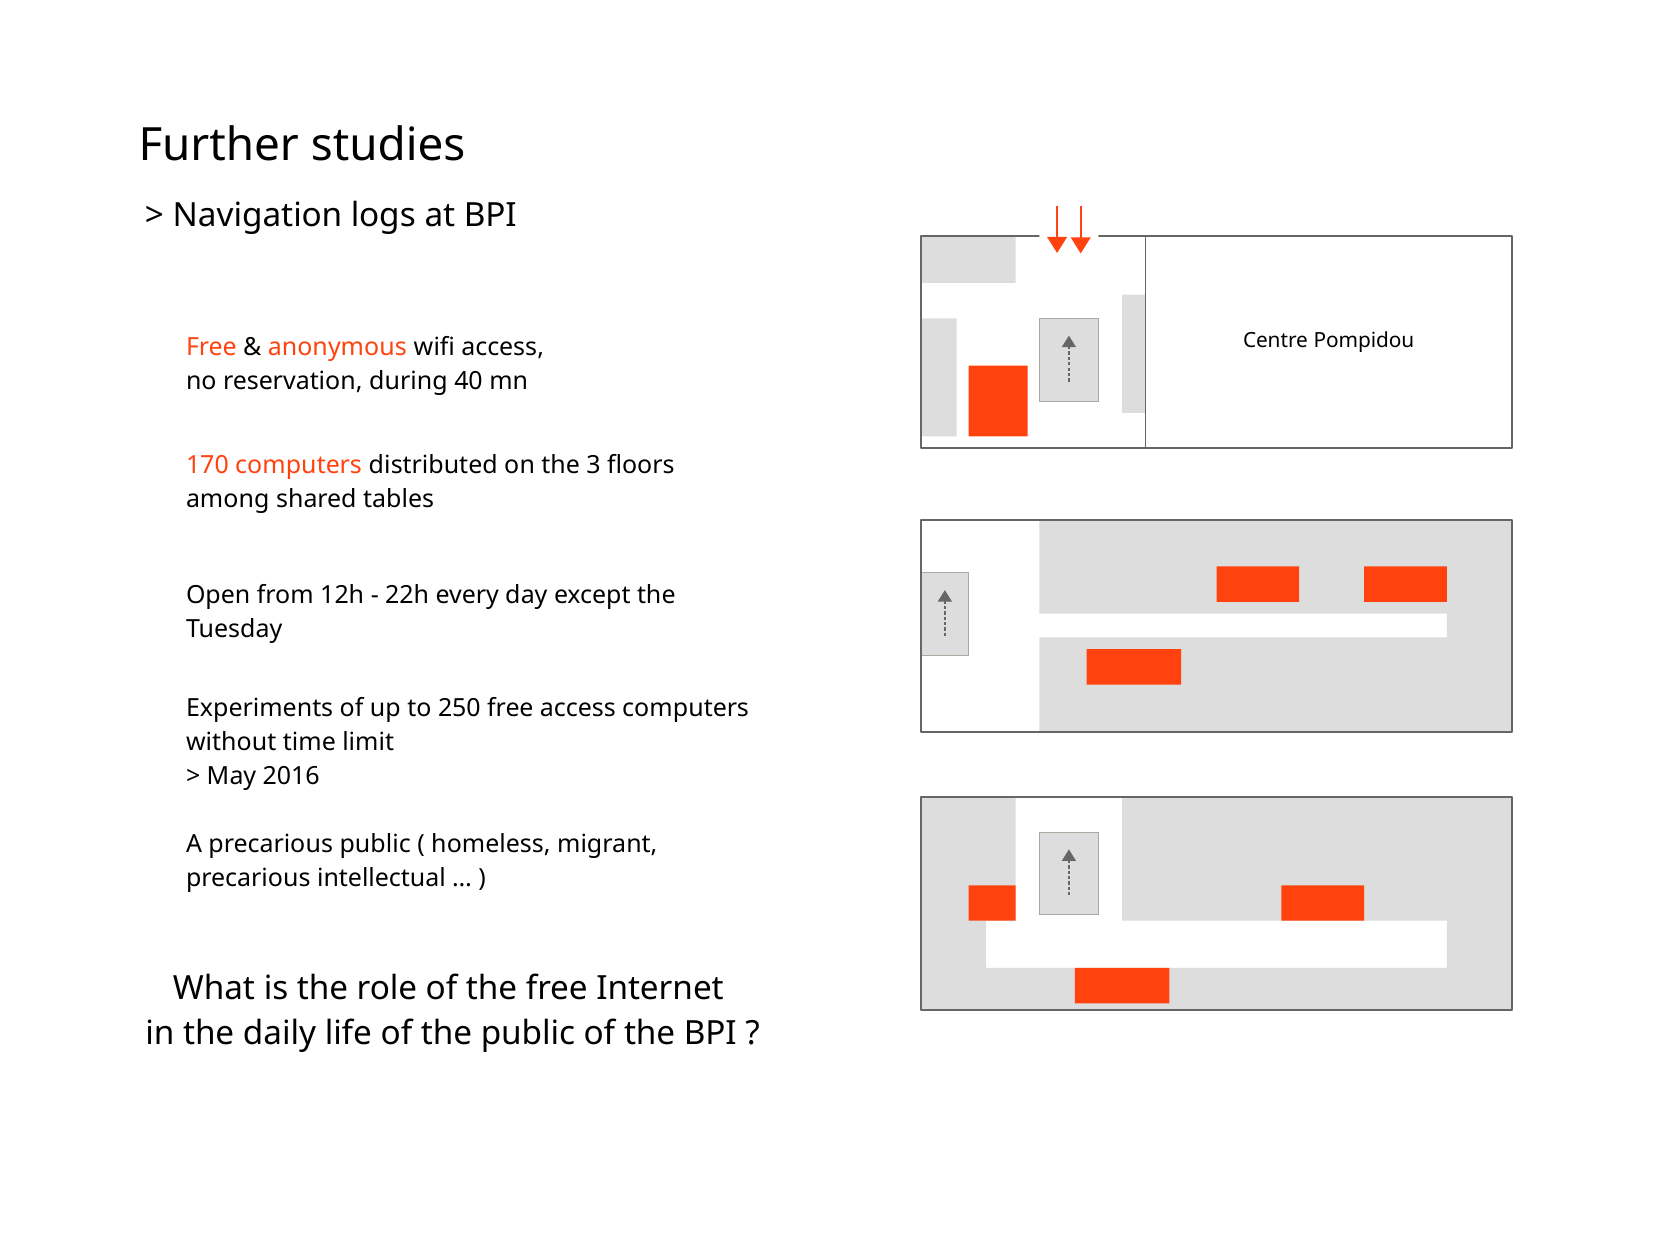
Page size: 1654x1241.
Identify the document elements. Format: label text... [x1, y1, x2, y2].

text_box [922, 572, 969, 656]
text_box Further studies [123, 118, 1489, 233]
text_box [922, 798, 1511, 1009]
text_box Free & anonymous wifi access, no reservation, during 40 mn [171, 321, 561, 426]
text_box [922, 318, 957, 437]
text_box [1122, 294, 1145, 413]
text_box Centre Pompidou [1228, 318, 1427, 358]
text_box [1039, 521, 1511, 731]
text_box What is the role of the free Internet in the daily life of the public of the BPI ? [130, 956, 807, 1051]
text_box [1039, 318, 1099, 402]
text_box [1039, 832, 1099, 915]
text_box > Navigation logs at BPI [130, 183, 521, 238]
text_box Experiments of up to 250 free access computers without time limit > May 2016 A precarious public ( homeless, migrant, precarious intellectual … ) [171, 682, 939, 904]
text_box [968, 365, 1028, 437]
text_box [1039, 200, 1099, 283]
text_box 170 computers distributed on the 3 floors among shared tables [171, 439, 681, 544]
text_box [922, 237, 1016, 283]
text_box Open from 12h - 22h every day except the Tuesday [171, 569, 681, 674]
